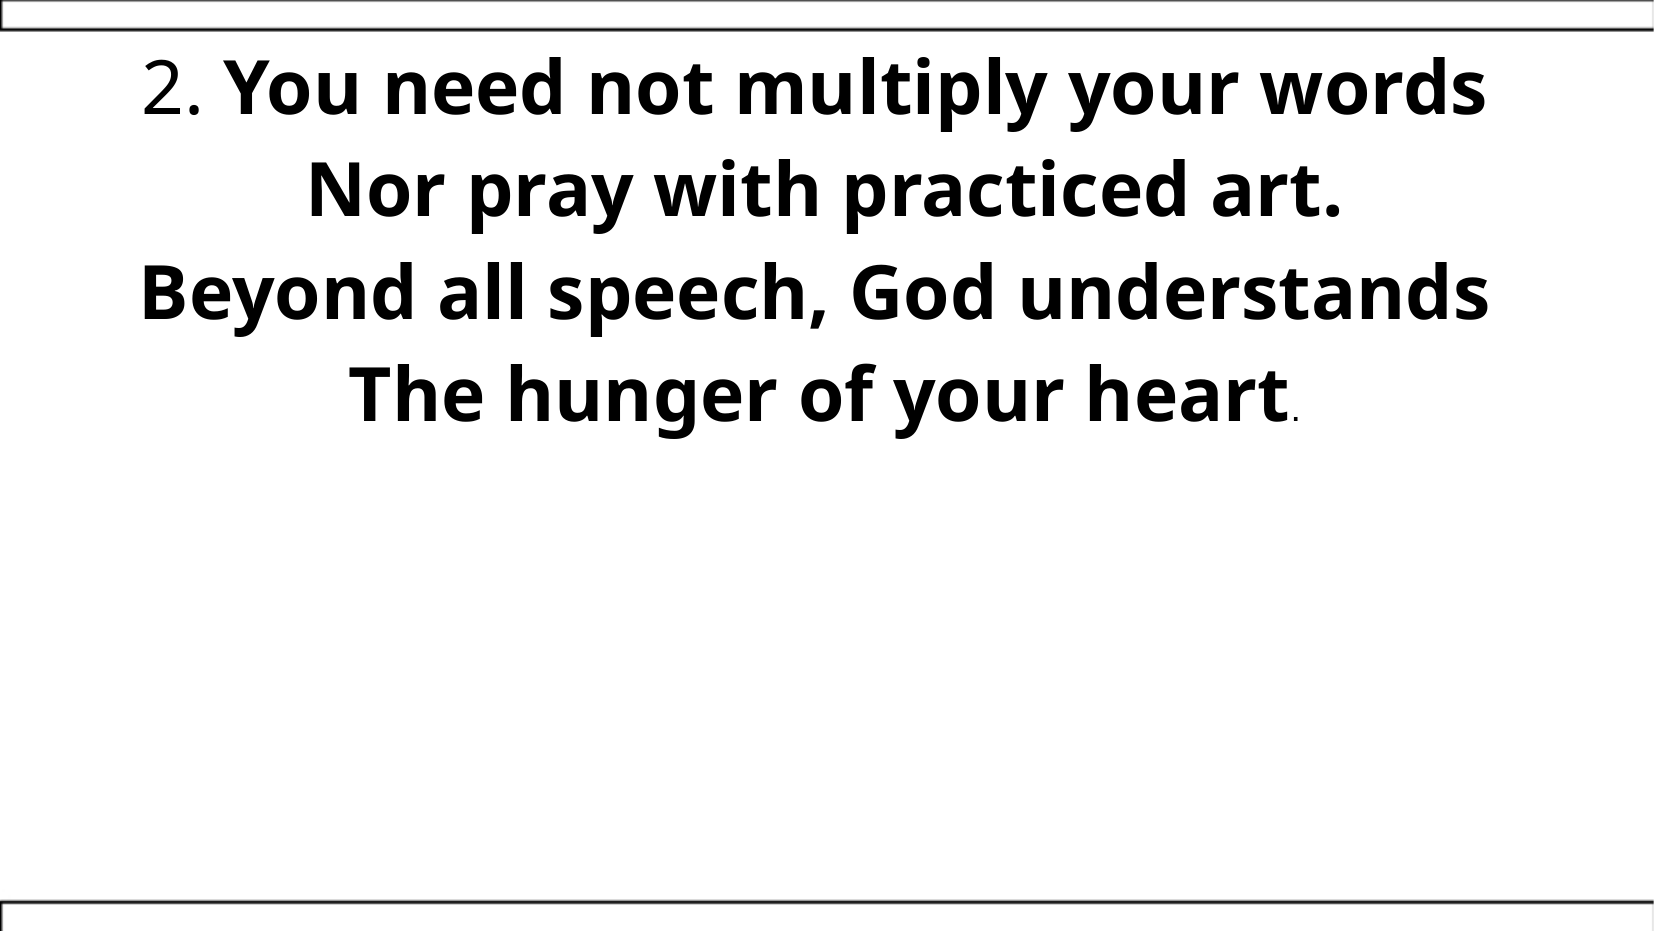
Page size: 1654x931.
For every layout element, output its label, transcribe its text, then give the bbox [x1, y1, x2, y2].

text_box 2. You need not multiply your words Nor pray with practiced art. Beyond all speech, God understands The hunger of your heart. [105, 27, 1546, 442]
picture [0, 0, 1654, 931]
